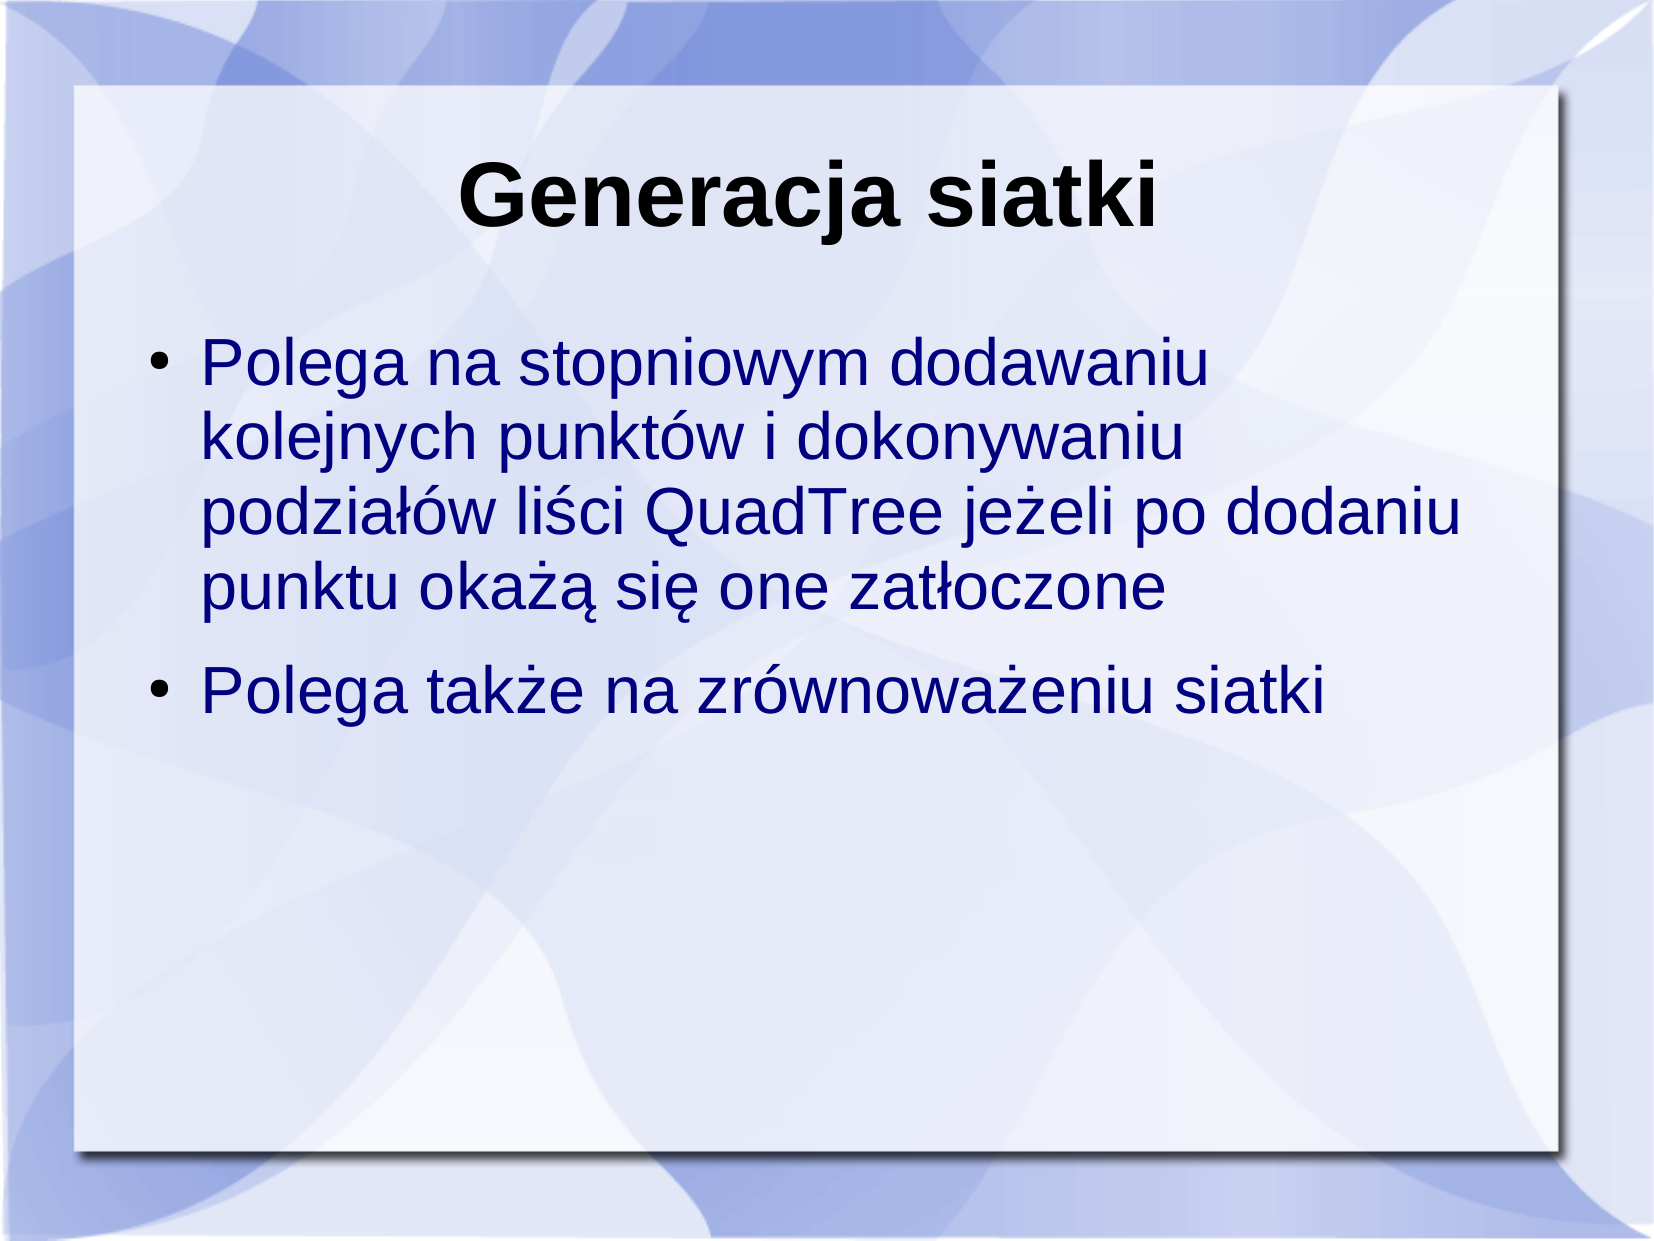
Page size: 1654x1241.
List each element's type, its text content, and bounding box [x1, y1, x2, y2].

list Polega na stopniowym dodawaniu kolejnych punktów i dokonywaniu podziałów liści QuadTree jeżeli po dodaniu punktu okażą się one zatłoczone Polega także na zrównoważeniu siatki [129, 324, 1489, 975]
title Generacja siatki [82, 90, 1536, 298]
picture [0, 0, 1654, 1241]
